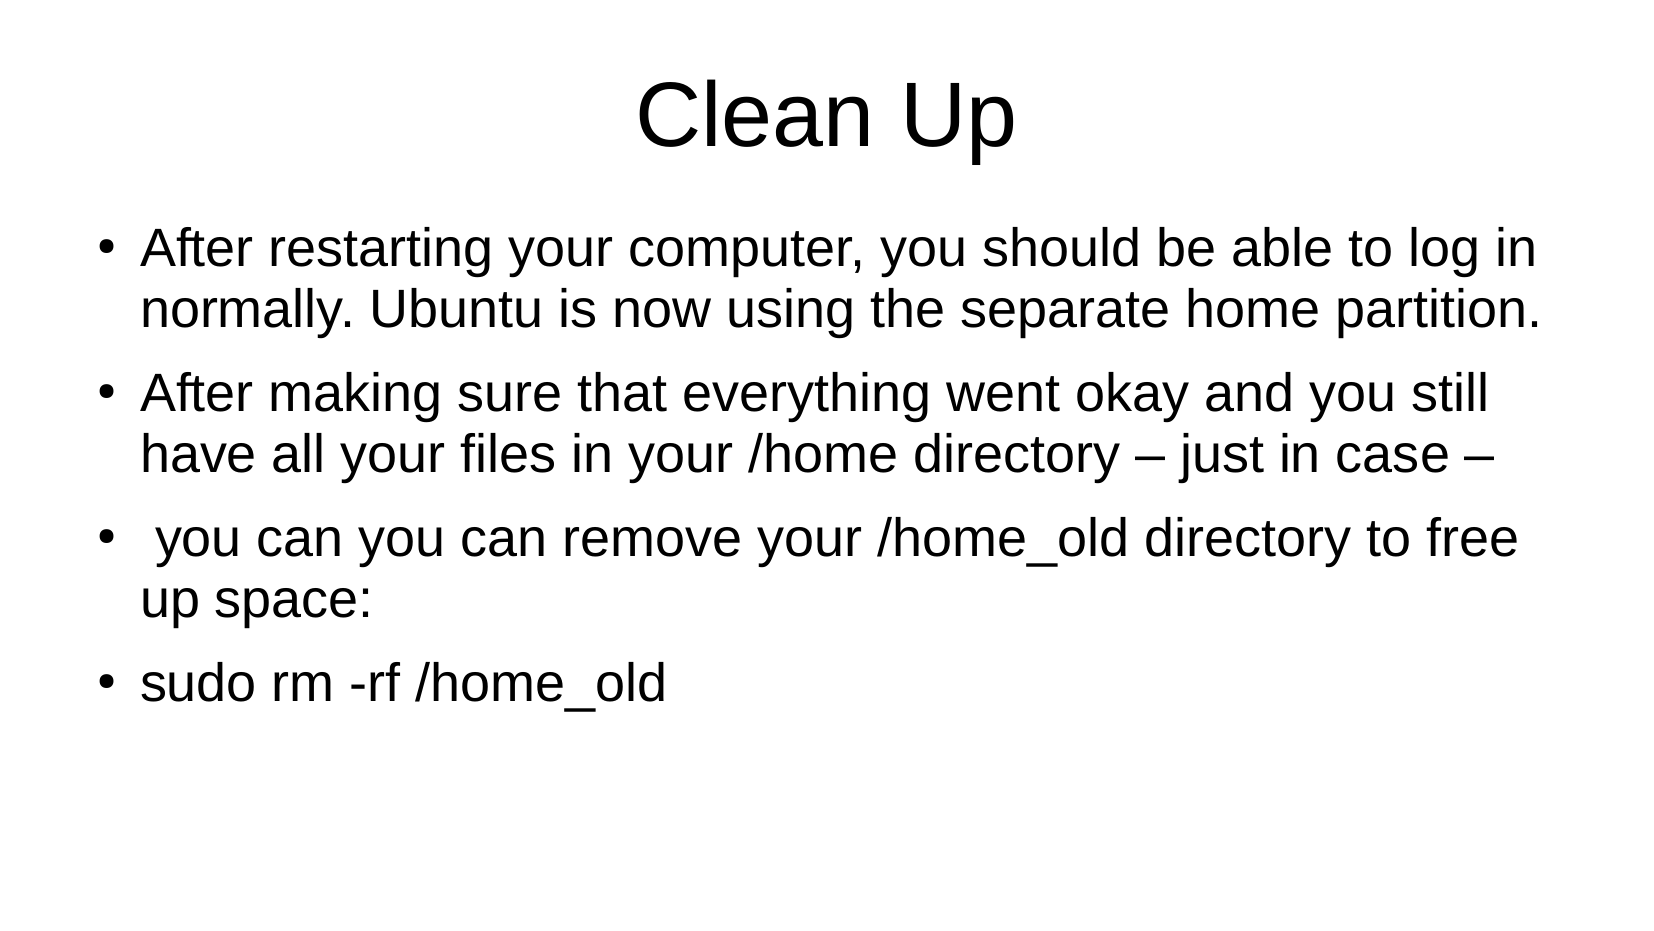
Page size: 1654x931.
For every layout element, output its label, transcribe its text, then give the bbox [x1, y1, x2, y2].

list After restarting your computer, you should be able to log in normally. Ubuntu is now using the separate home partition. After making sure that everything went okay and you still have all your files in your /home directory – just in case – you can you can remove your /home_old directory to free up space: sudo rm -rf /home_old [82, 217, 1571, 758]
title Clean Up [82, 37, 1571, 193]
